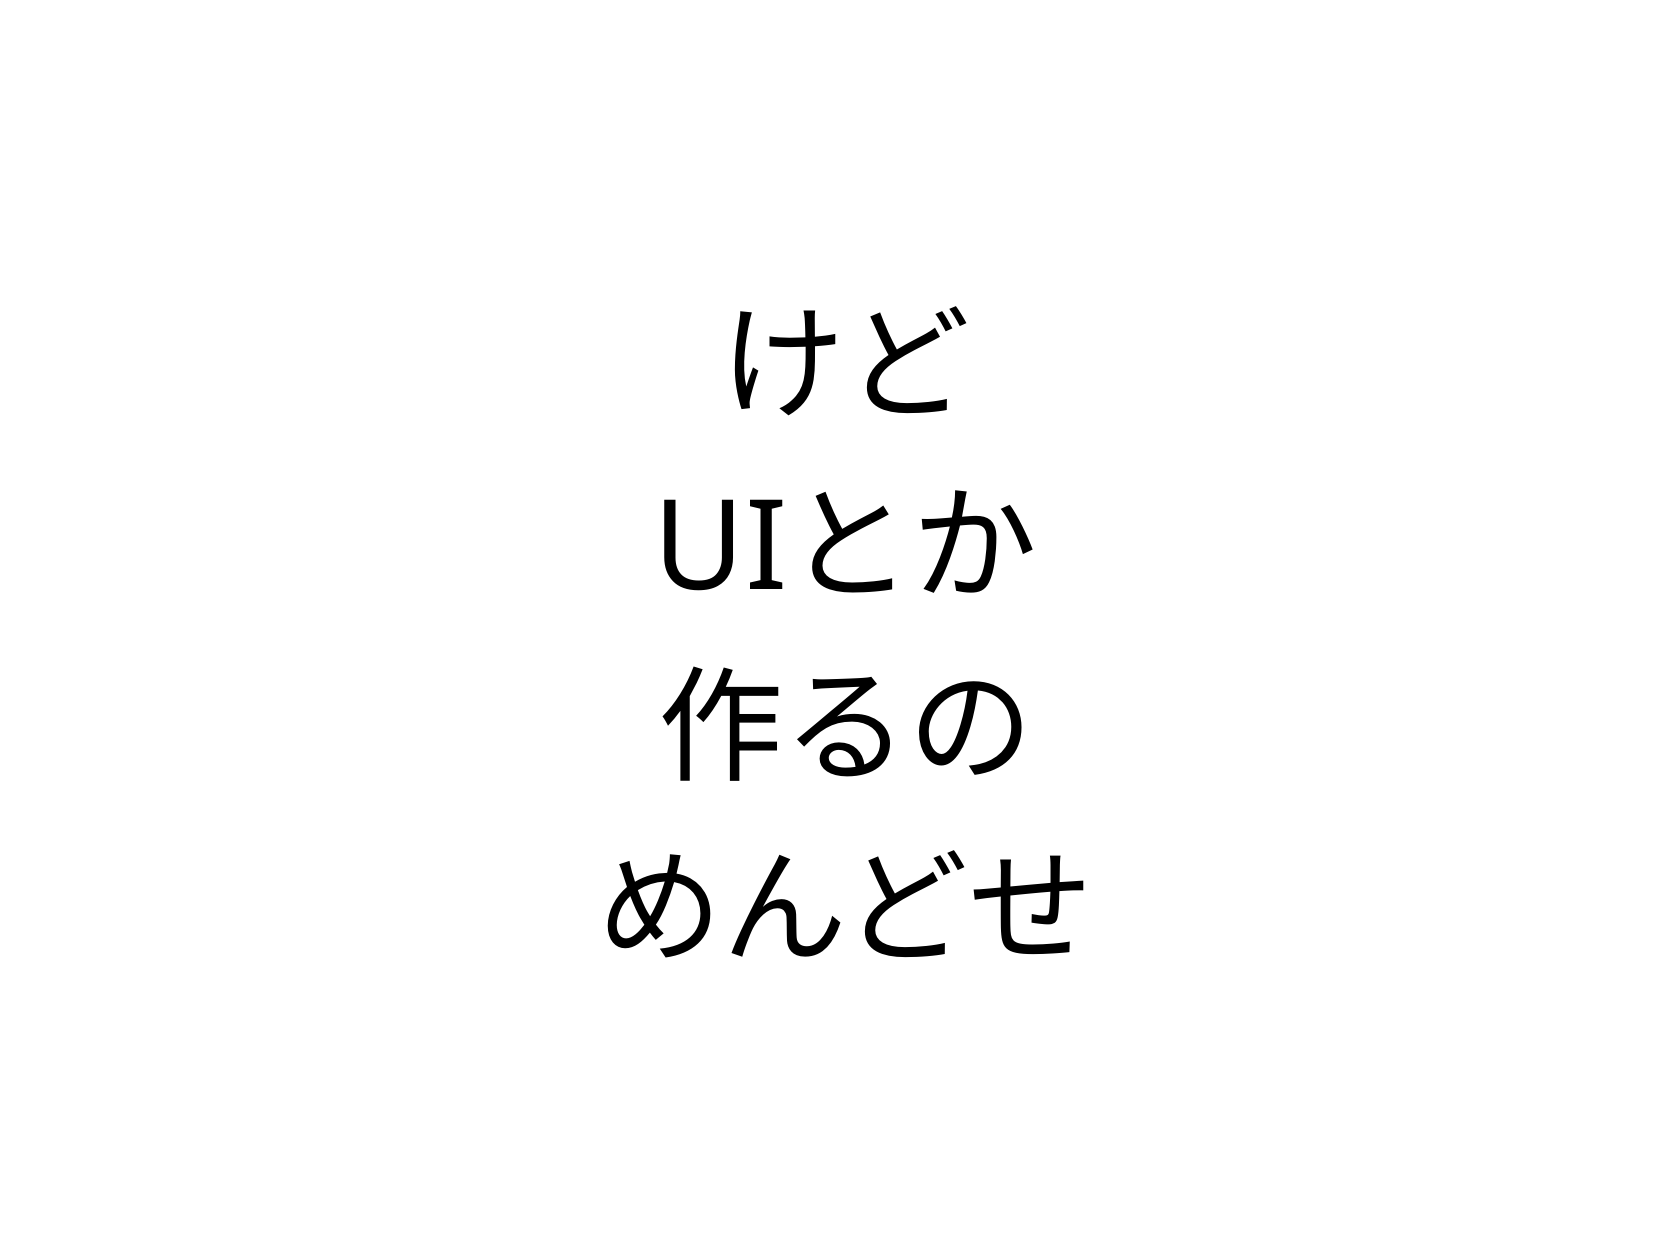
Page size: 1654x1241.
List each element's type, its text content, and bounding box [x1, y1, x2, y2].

list けど UIとか 作るの めんどせ [82, 59, 1538, 1193]
